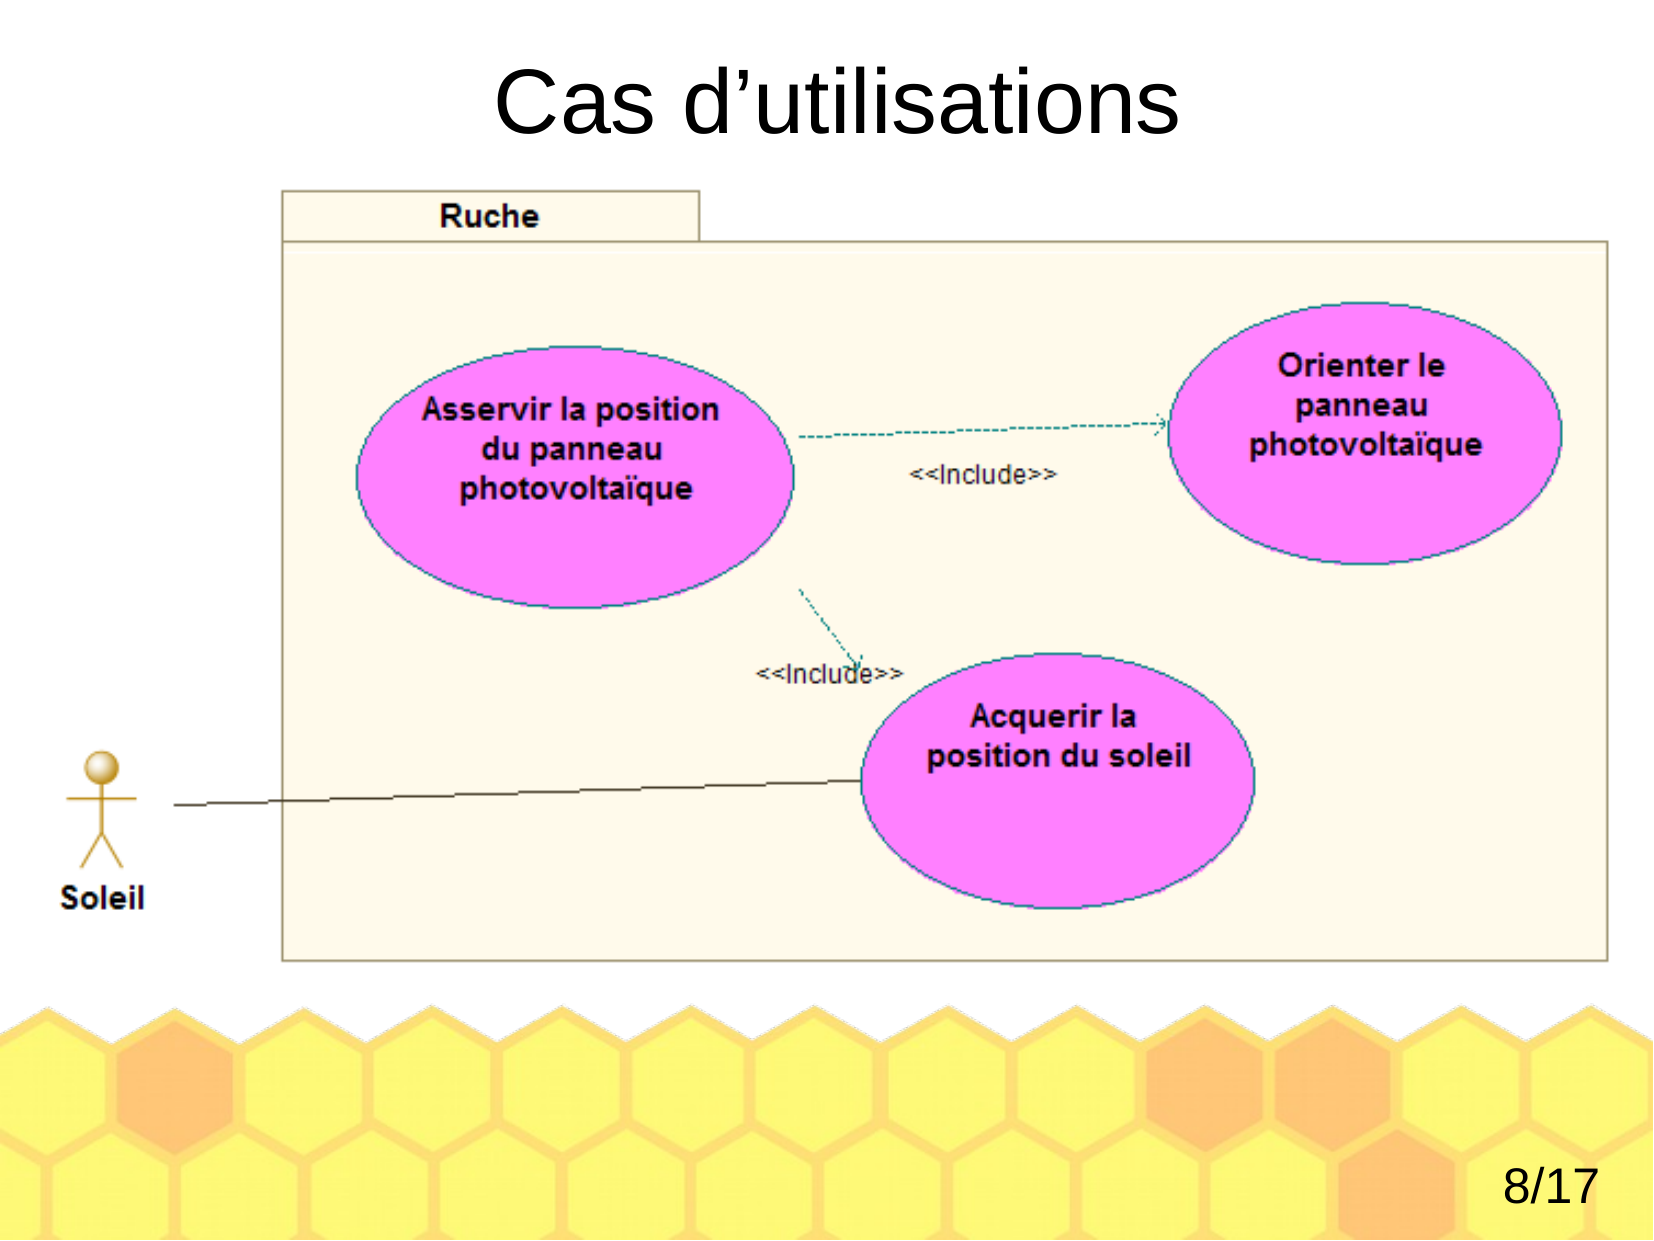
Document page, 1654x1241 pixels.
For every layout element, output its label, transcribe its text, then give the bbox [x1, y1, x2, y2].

text_box Cas d’utilisations [94, 0, 1583, 171]
picture [0, 1001, 1653, 1240]
picture [34, 171, 1620, 980]
text_box <numéro>/17 [1488, 1146, 1630, 1241]
